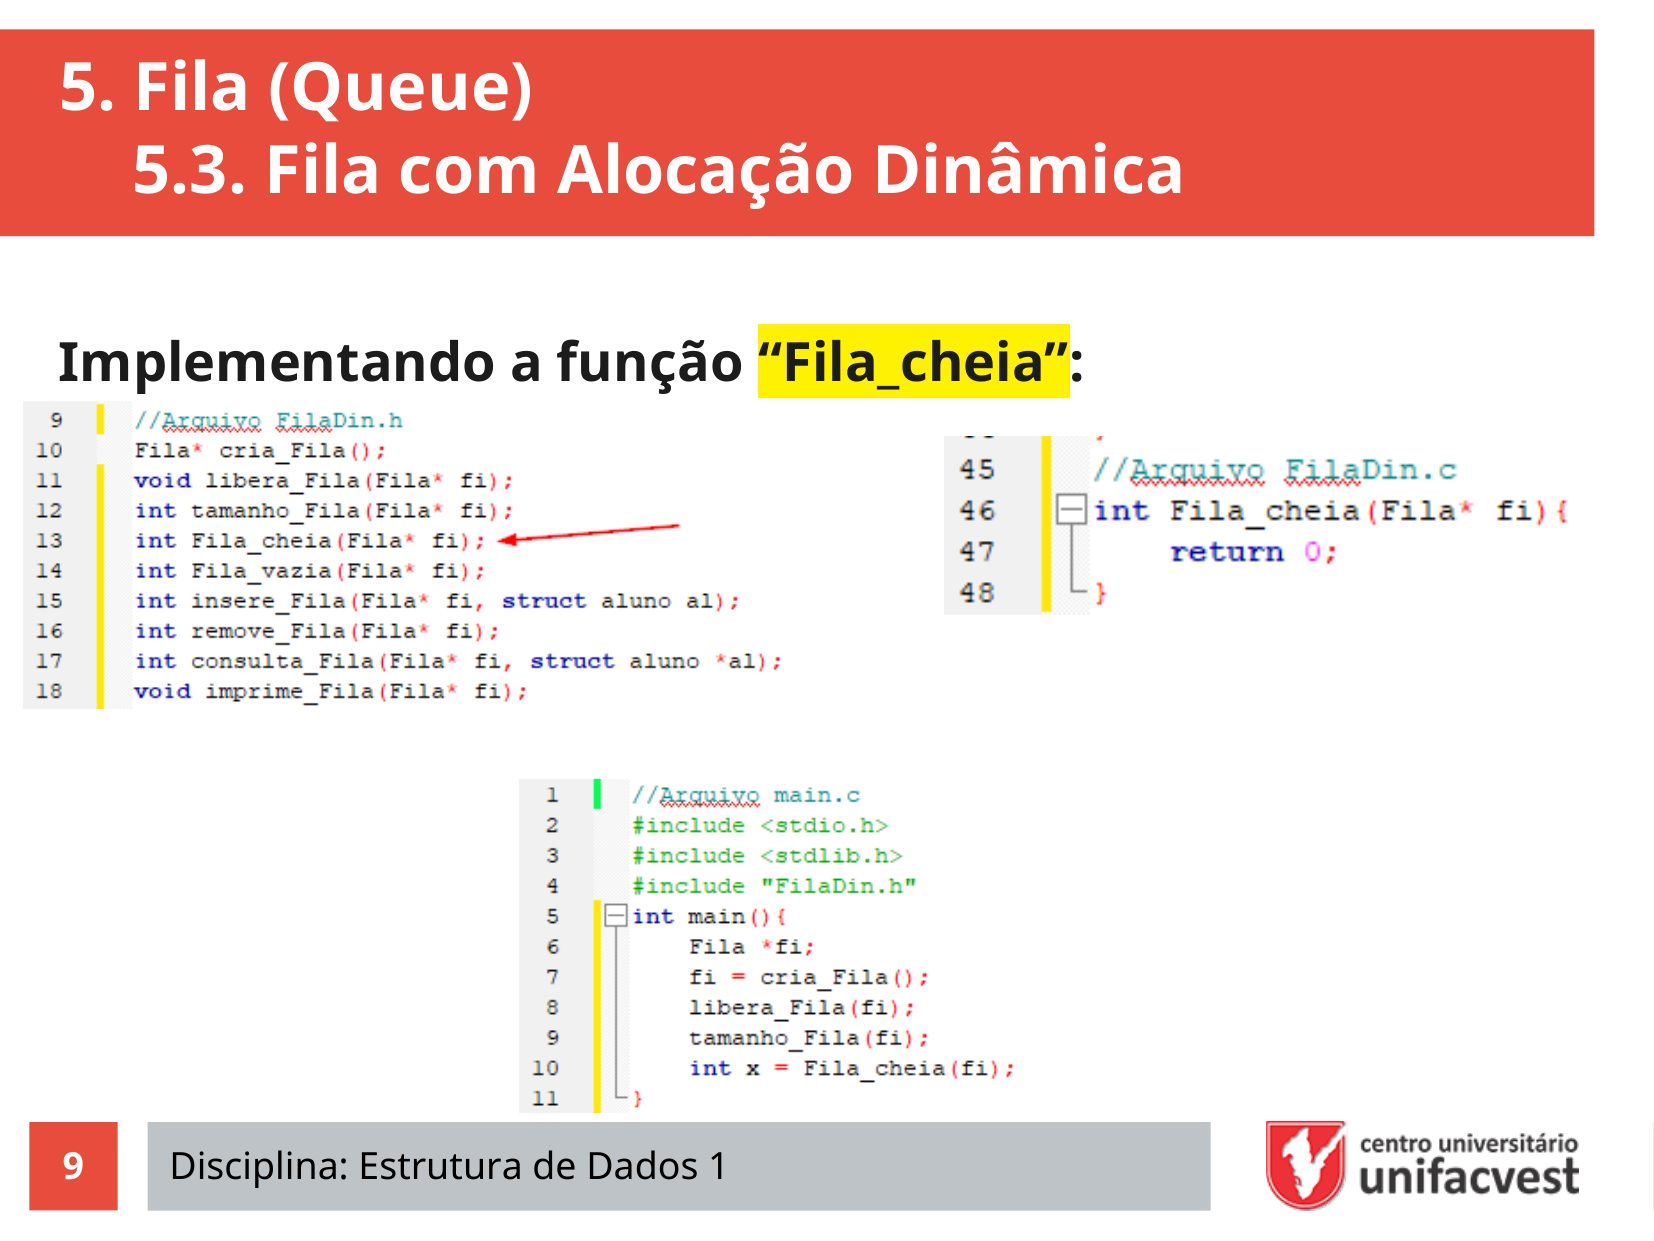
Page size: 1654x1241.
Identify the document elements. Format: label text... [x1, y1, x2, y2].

picture [23, 401, 794, 709]
picture [519, 779, 1034, 1113]
picture [1266, 1121, 1579, 1211]
text_box Disciplina: Estrutura de Dados 1 [154, 1132, 1205, 1196]
text_box [1238, 1120, 1654, 1212]
picture [944, 436, 1587, 615]
list Implementando a função “Fila_cheia”: [59, 324, 1566, 1093]
title 5. Fila (Queue) 5.3. Fila com Alocação Dinâmica [59, 59, 1595, 207]
